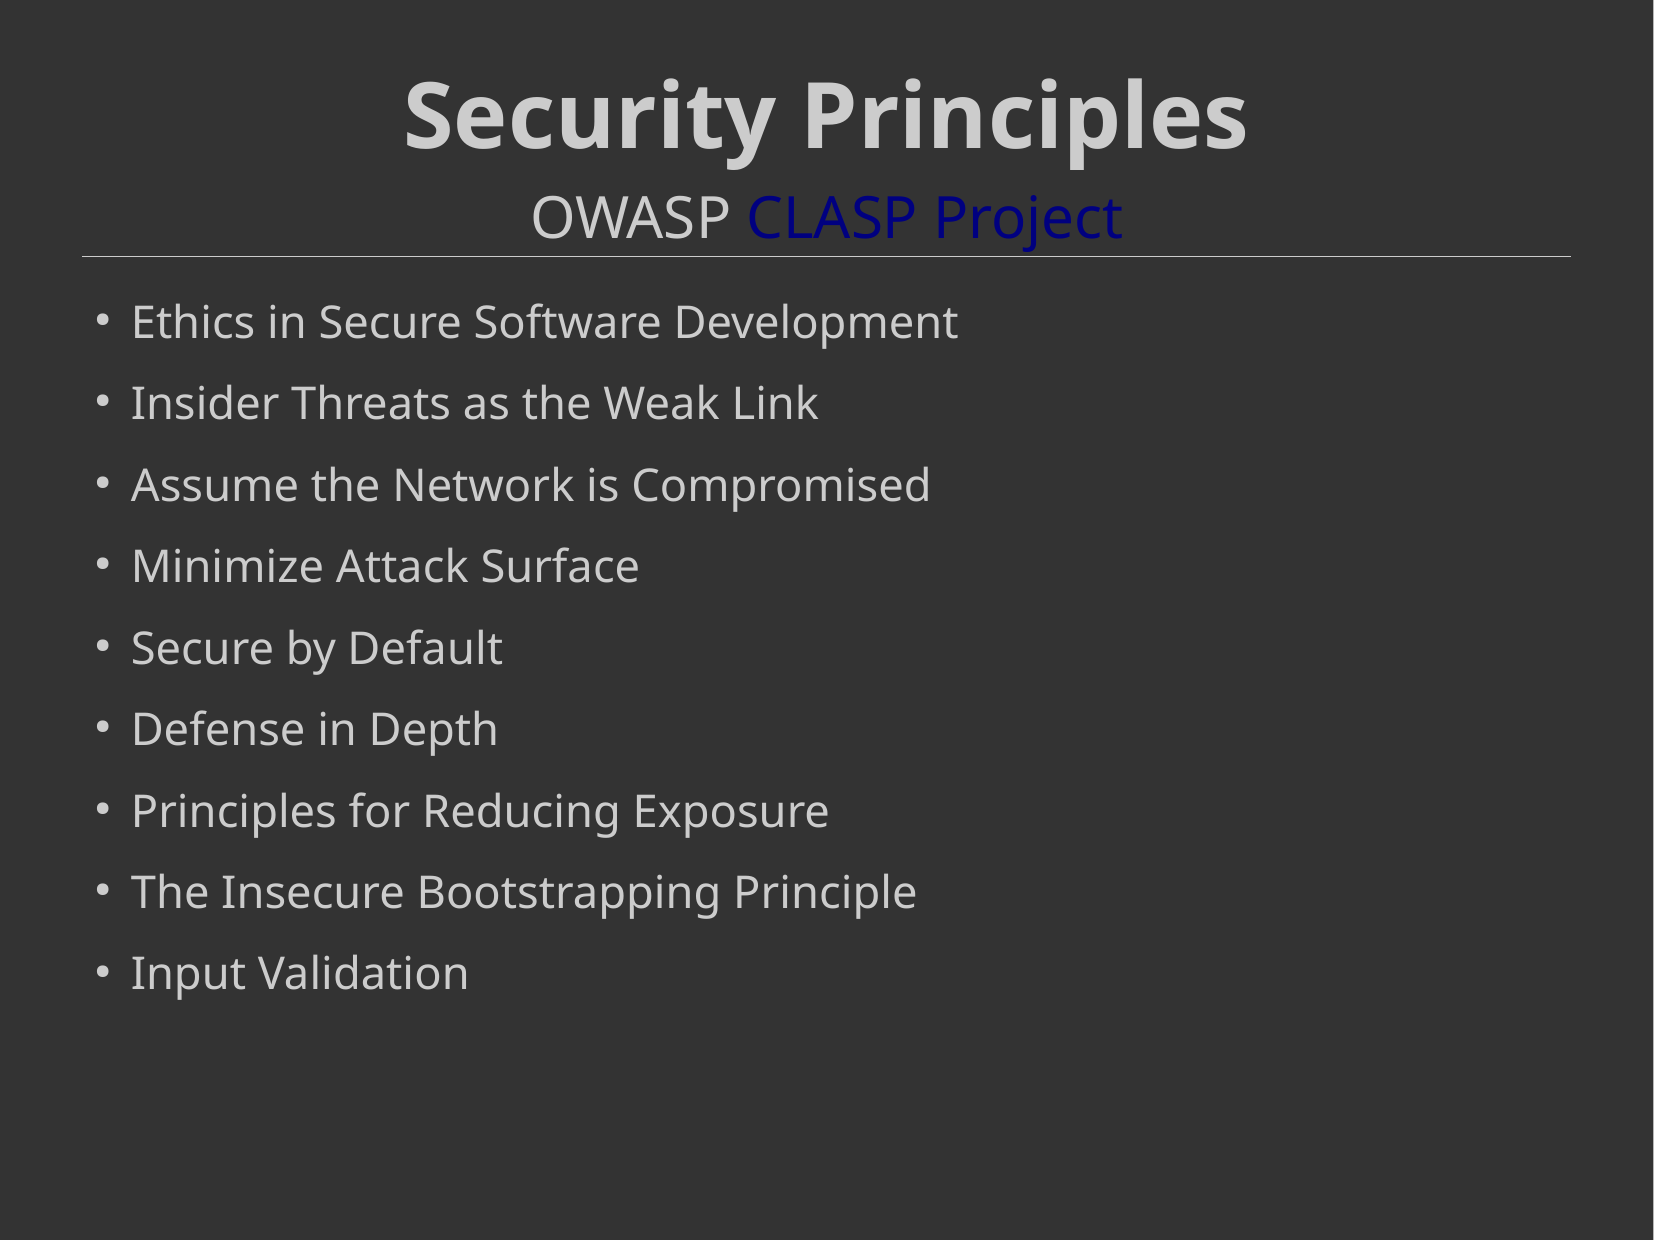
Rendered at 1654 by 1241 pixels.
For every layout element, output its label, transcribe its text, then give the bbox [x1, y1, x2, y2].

list Ethics in Secure Software Development Insider Threats as the Weak Link Assume the Network is Compromised Minimize Attack Surface Secure by Default Defense in Depth Principles for Reducing Exposure The Insecure Bootstrapping Principle Input Validation [82, 290, 1571, 1010]
title Security Principles OWASP CLASP Project [82, 49, 1571, 257]
